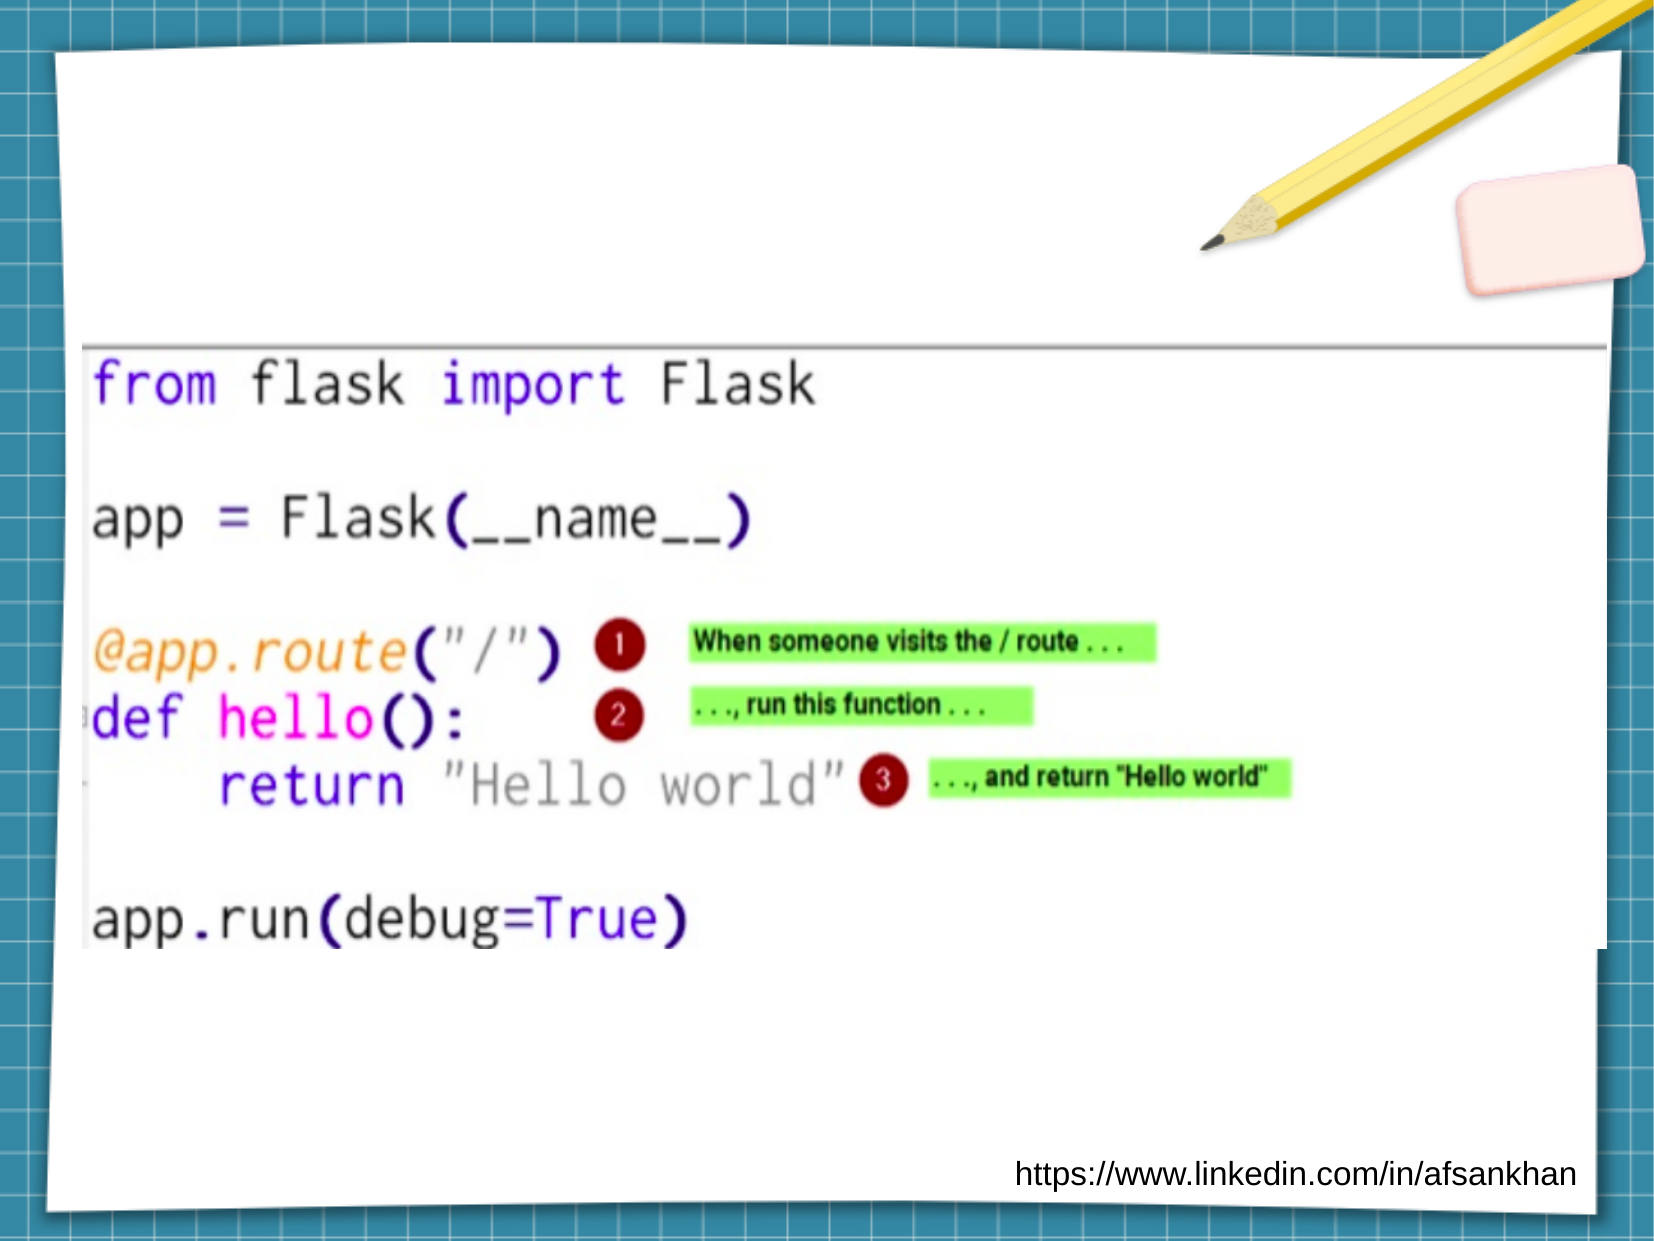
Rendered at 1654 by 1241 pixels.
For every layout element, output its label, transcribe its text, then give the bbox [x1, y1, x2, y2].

picture [0, 0, 1654, 1241]
text_box https://www.linkedin.com/in/afsankhan [1000, 1148, 1594, 1201]
